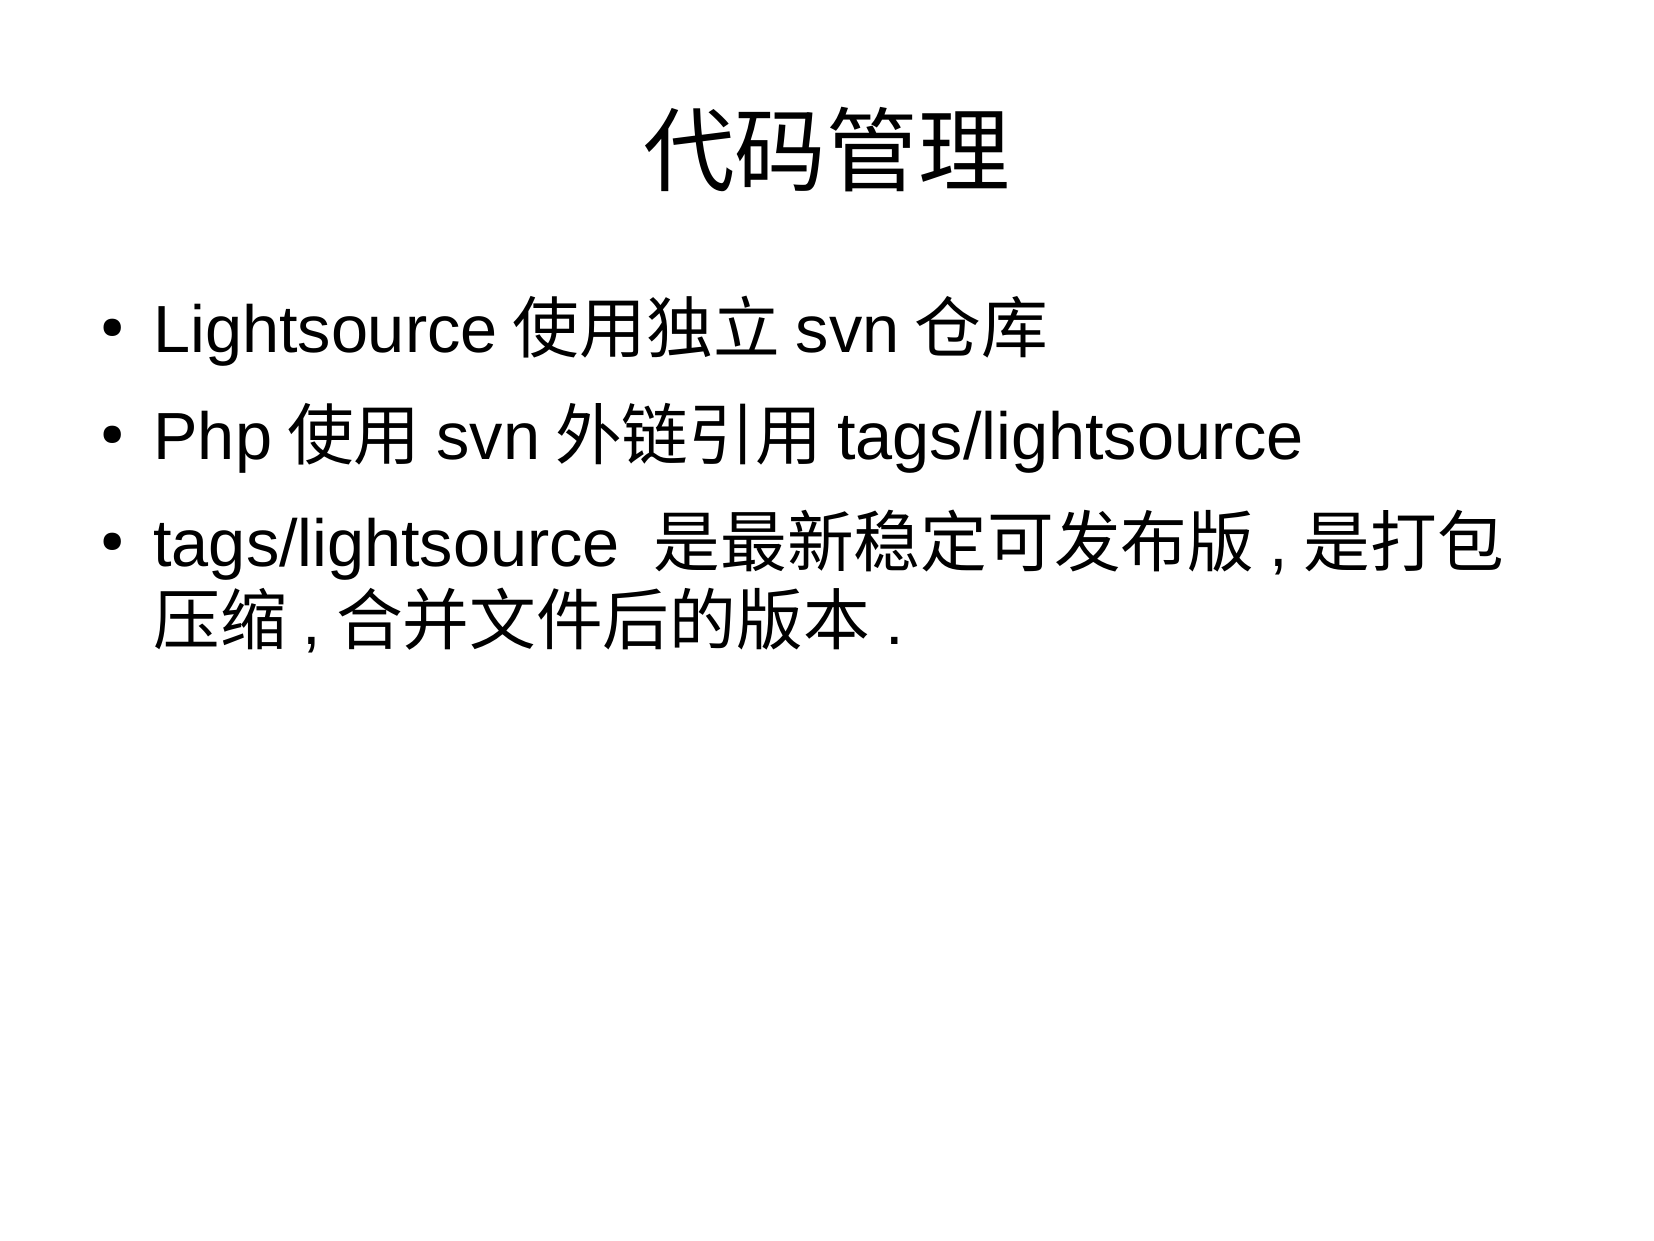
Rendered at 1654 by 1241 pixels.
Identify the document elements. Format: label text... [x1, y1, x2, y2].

title 代码管理 [82, 49, 1571, 257]
list Lightsource使用独立svn仓库 Php使用svn外链引用tags/lightsource tags/lightsource 是最新稳定可发布版,是打包压缩,合并文件后的版本. [82, 290, 1538, 1010]
